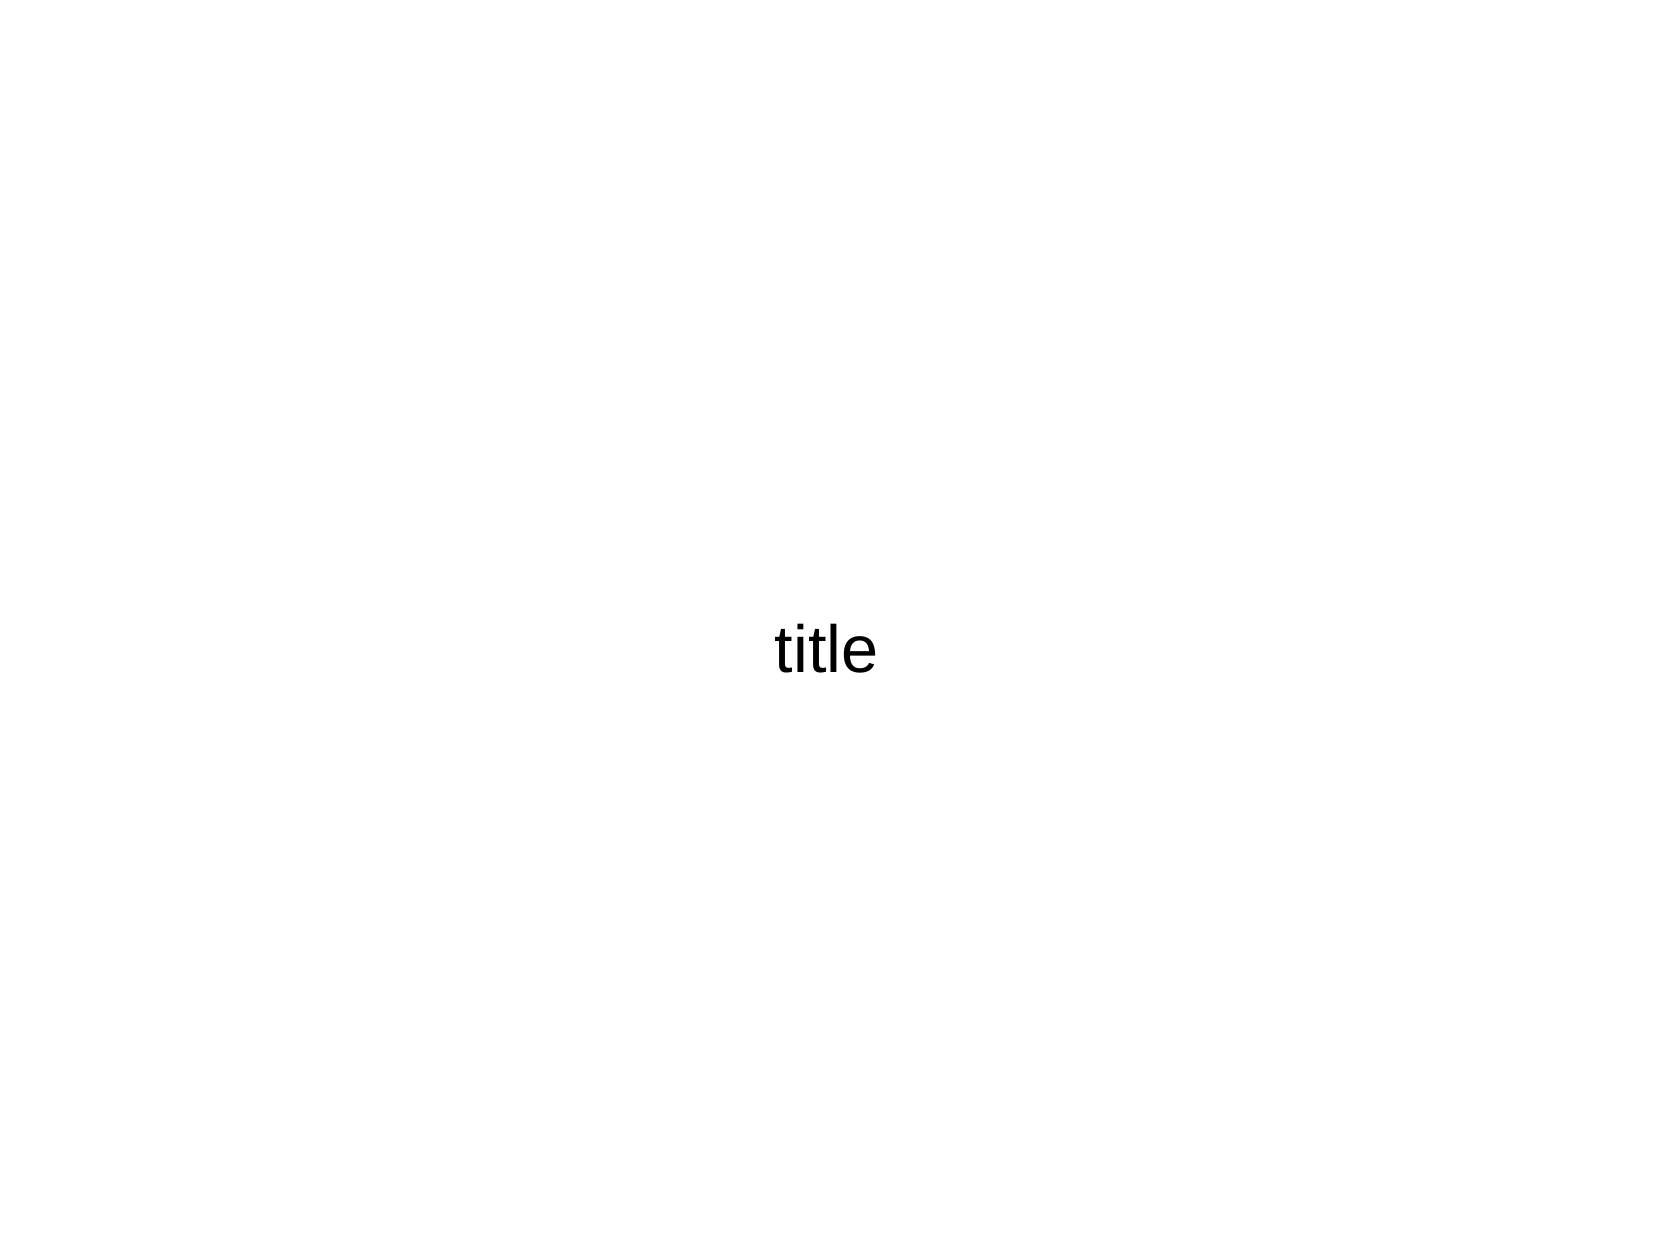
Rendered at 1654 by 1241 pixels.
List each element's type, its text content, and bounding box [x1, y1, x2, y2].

subtitle title [82, 290, 1571, 1010]
